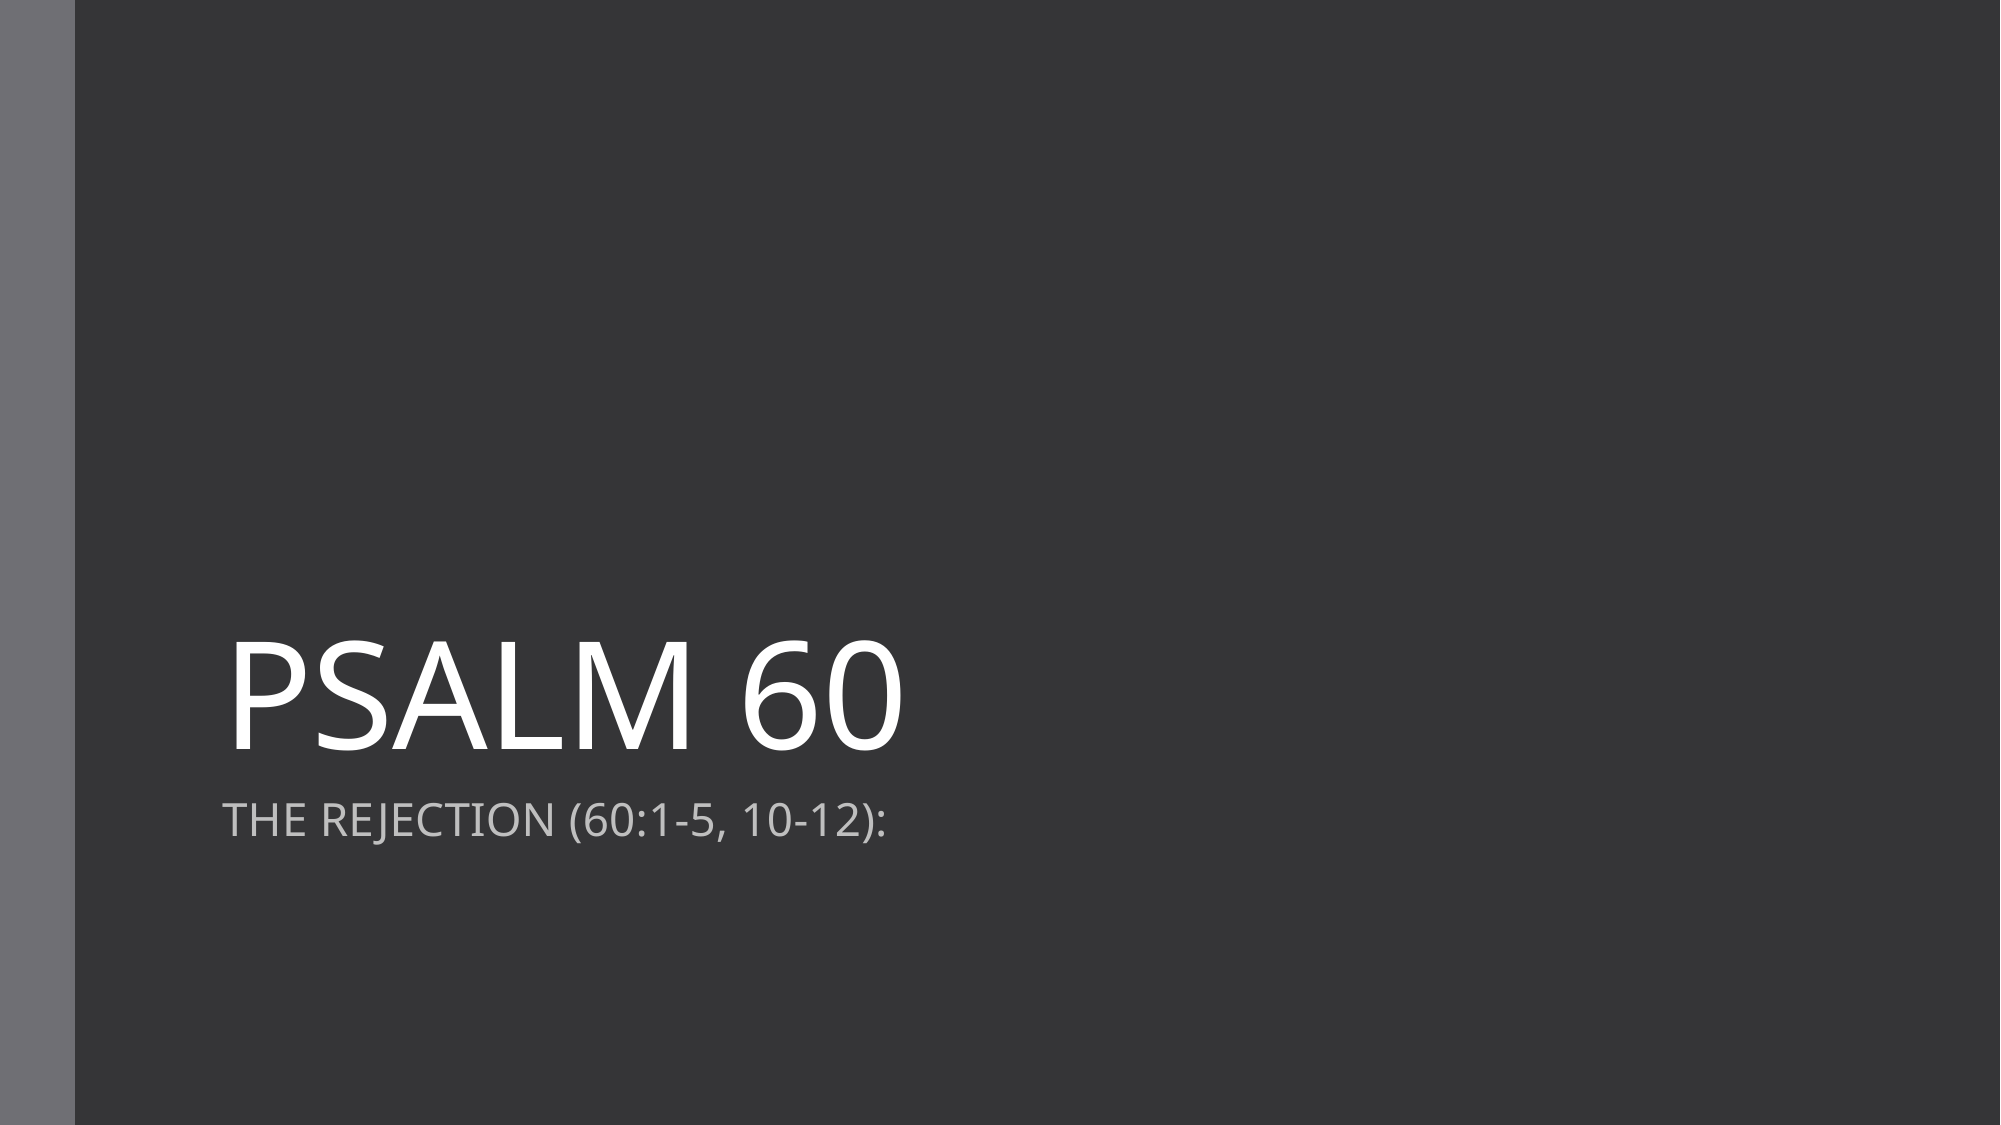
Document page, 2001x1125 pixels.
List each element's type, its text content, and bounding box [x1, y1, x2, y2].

subtitle THE REJECTION (60:1-5, 10-12): [206, 787, 1752, 1066]
title PSALM 60 [206, 124, 1752, 787]
